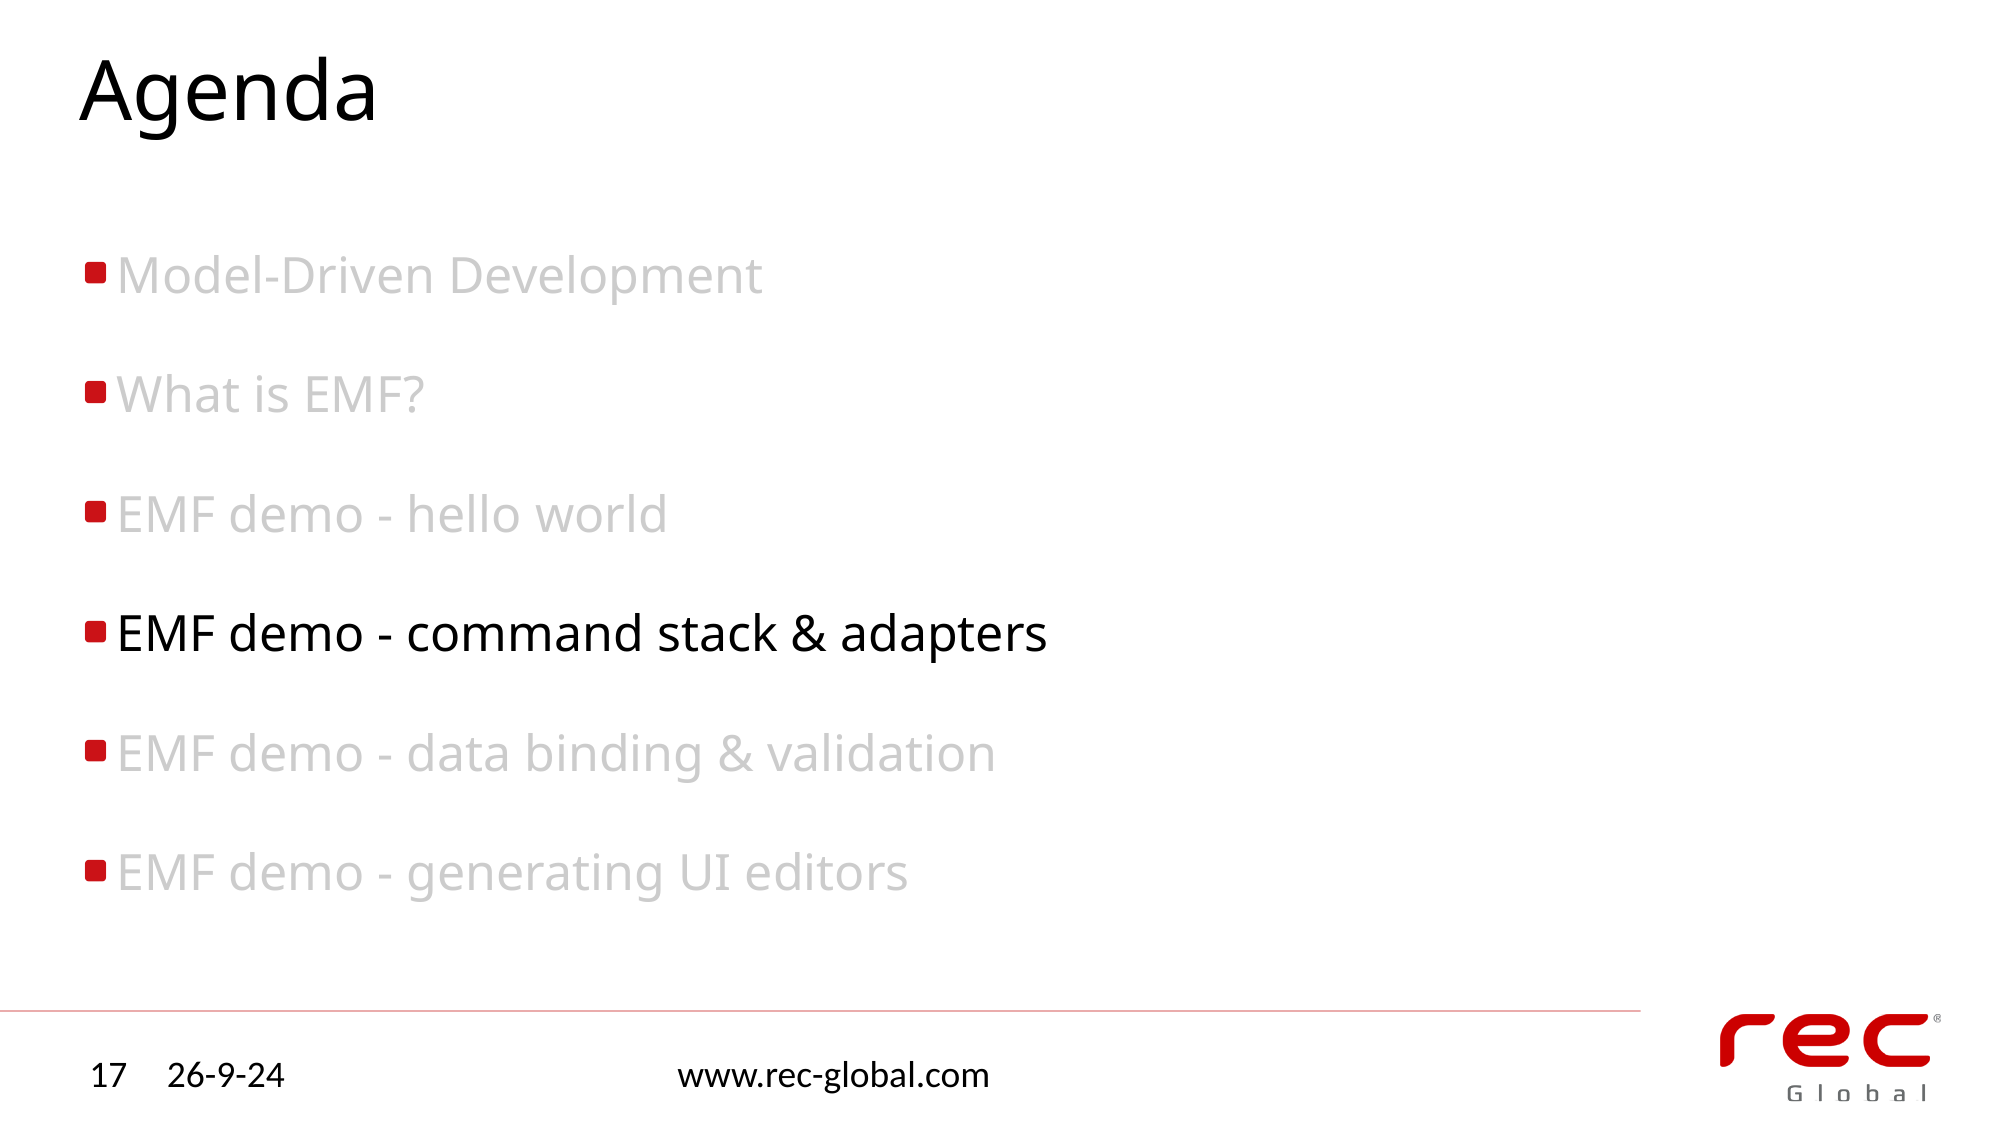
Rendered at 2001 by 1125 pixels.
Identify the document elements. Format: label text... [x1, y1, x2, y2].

list Model-Driven Development What is EMF? EMF demo - hello world EMF demo - command stack & adapters EMF demo - data binding & validation EMF demo - generating UI editors [64, 205, 1934, 1011]
slide_number <numer> [64, 1042, 152, 1103]
footer www.rec-global.com [662, 1042, 1338, 1103]
picture [1720, 1014, 1941, 1102]
title Agenda [64, 0, 1934, 188]
slide_number 15-11-25 [152, 1042, 327, 1103]
